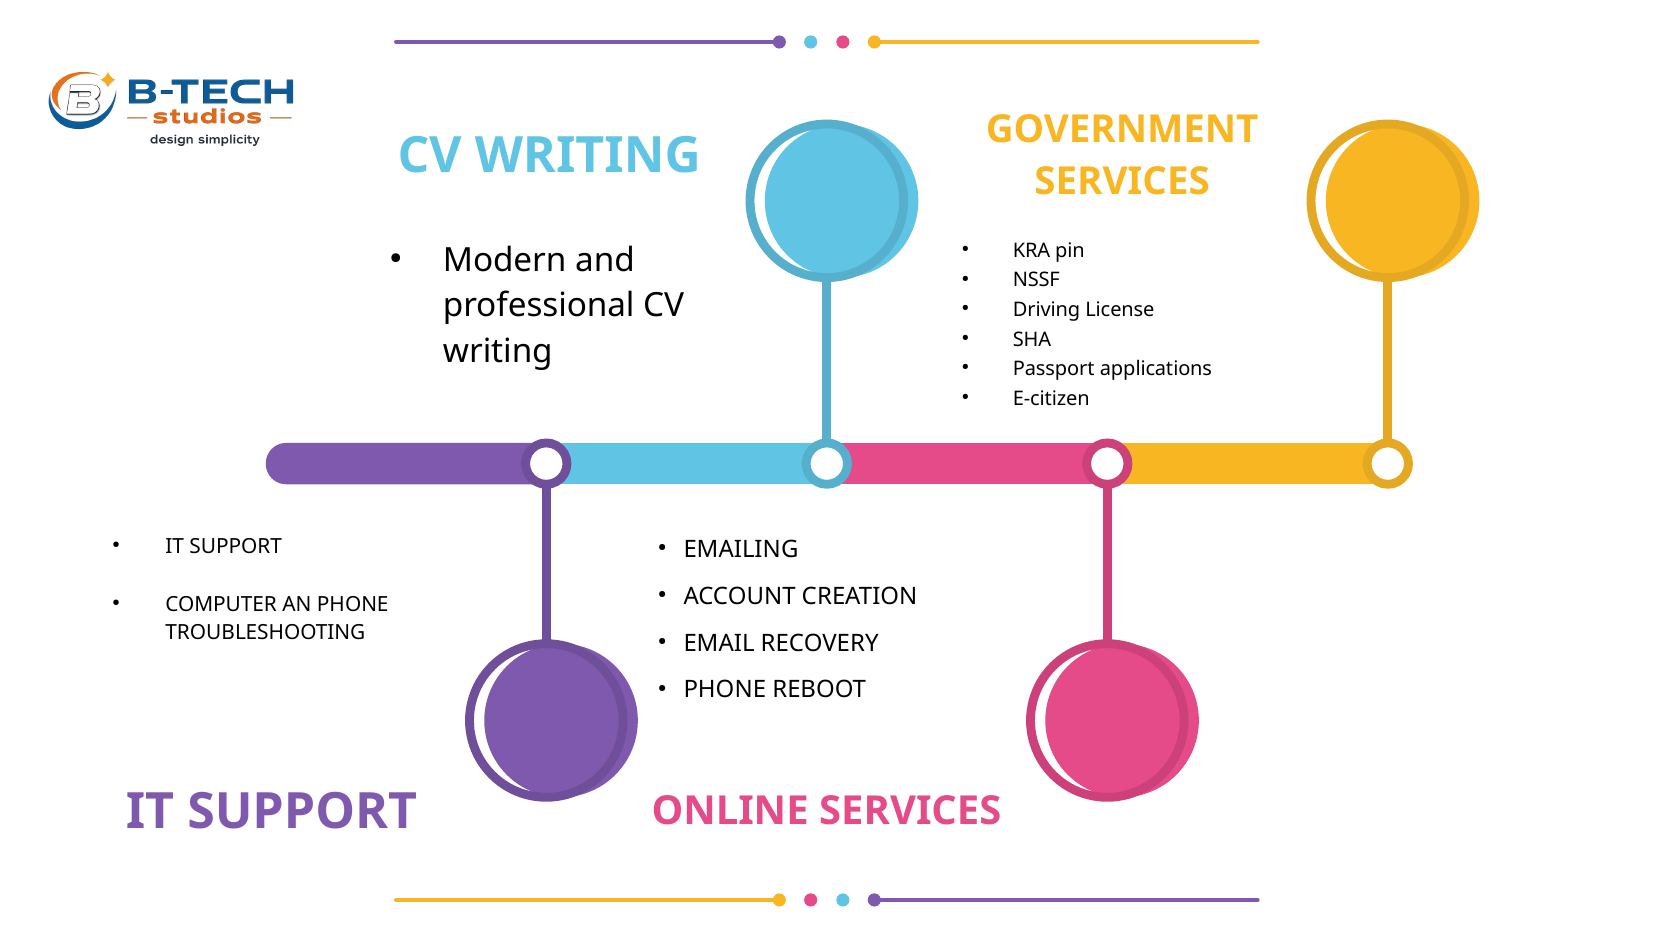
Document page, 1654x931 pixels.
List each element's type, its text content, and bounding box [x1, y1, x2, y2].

text_box [1045, 649, 1179, 792]
text_box [484, 649, 618, 792]
text_box [265, 442, 1409, 485]
text_box [764, 129, 899, 273]
text_box [1422, 126, 1480, 275]
subtitle ONLINE SERVICES [649, 755, 1004, 863]
text_box [1142, 646, 1199, 795]
subtitle GOVERNMENT SERVICES [944, 100, 1300, 207]
picture [0, 0, 413, 267]
text_box [1325, 129, 1460, 273]
text_box [581, 646, 638, 795]
subtitle IT SUPPORT [94, 755, 449, 863]
text_box [861, 126, 919, 275]
list Modern and professional CV writing [372, 236, 727, 414]
list KRA pin NSSF Driving License SHA Passport applications E-citizen [944, 236, 1300, 414]
list IT SUPPORT COMPUTER AN PHONE TROUBLESHOOTING [94, 531, 449, 709]
subtitle CV WRITING [413, 100, 727, 207]
list EMAILING ACCOUNT CREATION EMAIL RECOVERY PHONE REBOOT [649, 531, 1004, 709]
